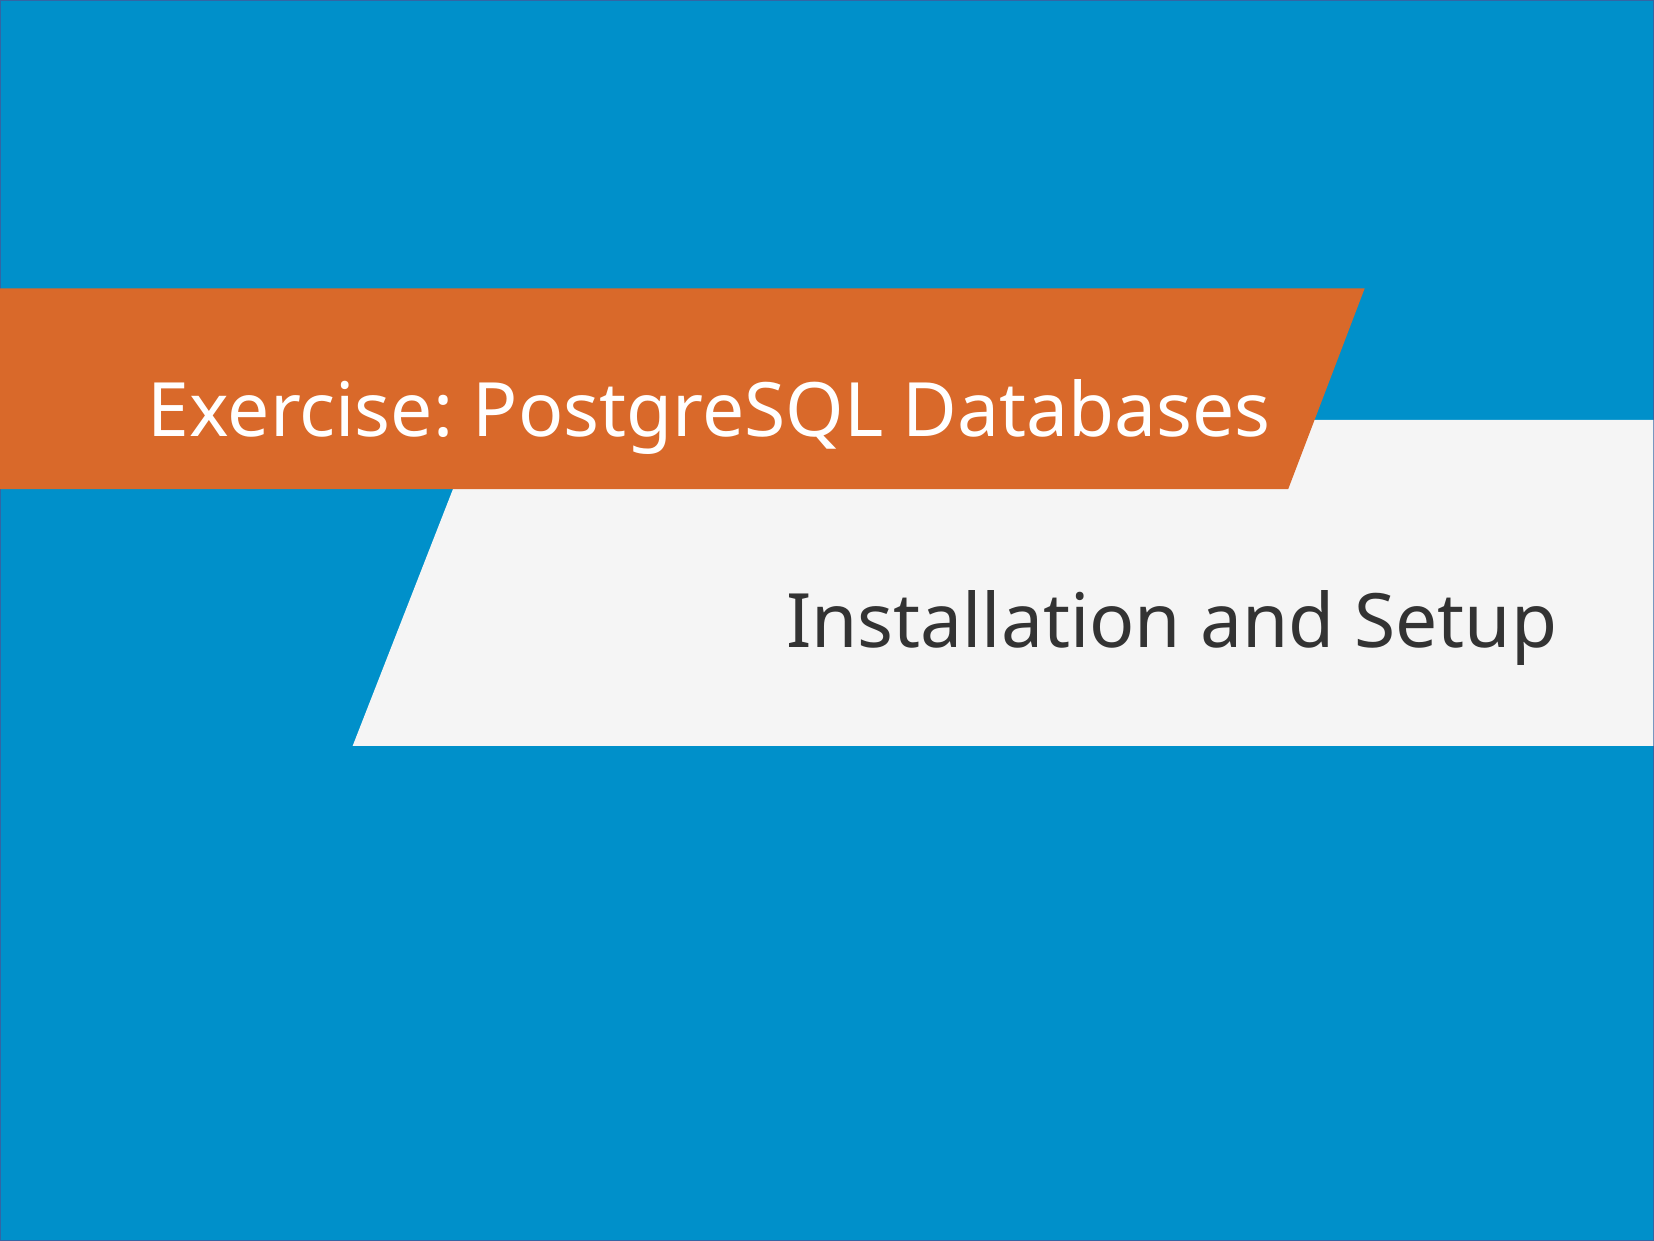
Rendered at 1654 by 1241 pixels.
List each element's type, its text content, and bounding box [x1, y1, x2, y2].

text_box [0, 0, 1654, 1241]
text_box Exercise: PostgreSQL Databases [133, 348, 1374, 515]
text_box Installation and Setup [490, 560, 1573, 667]
